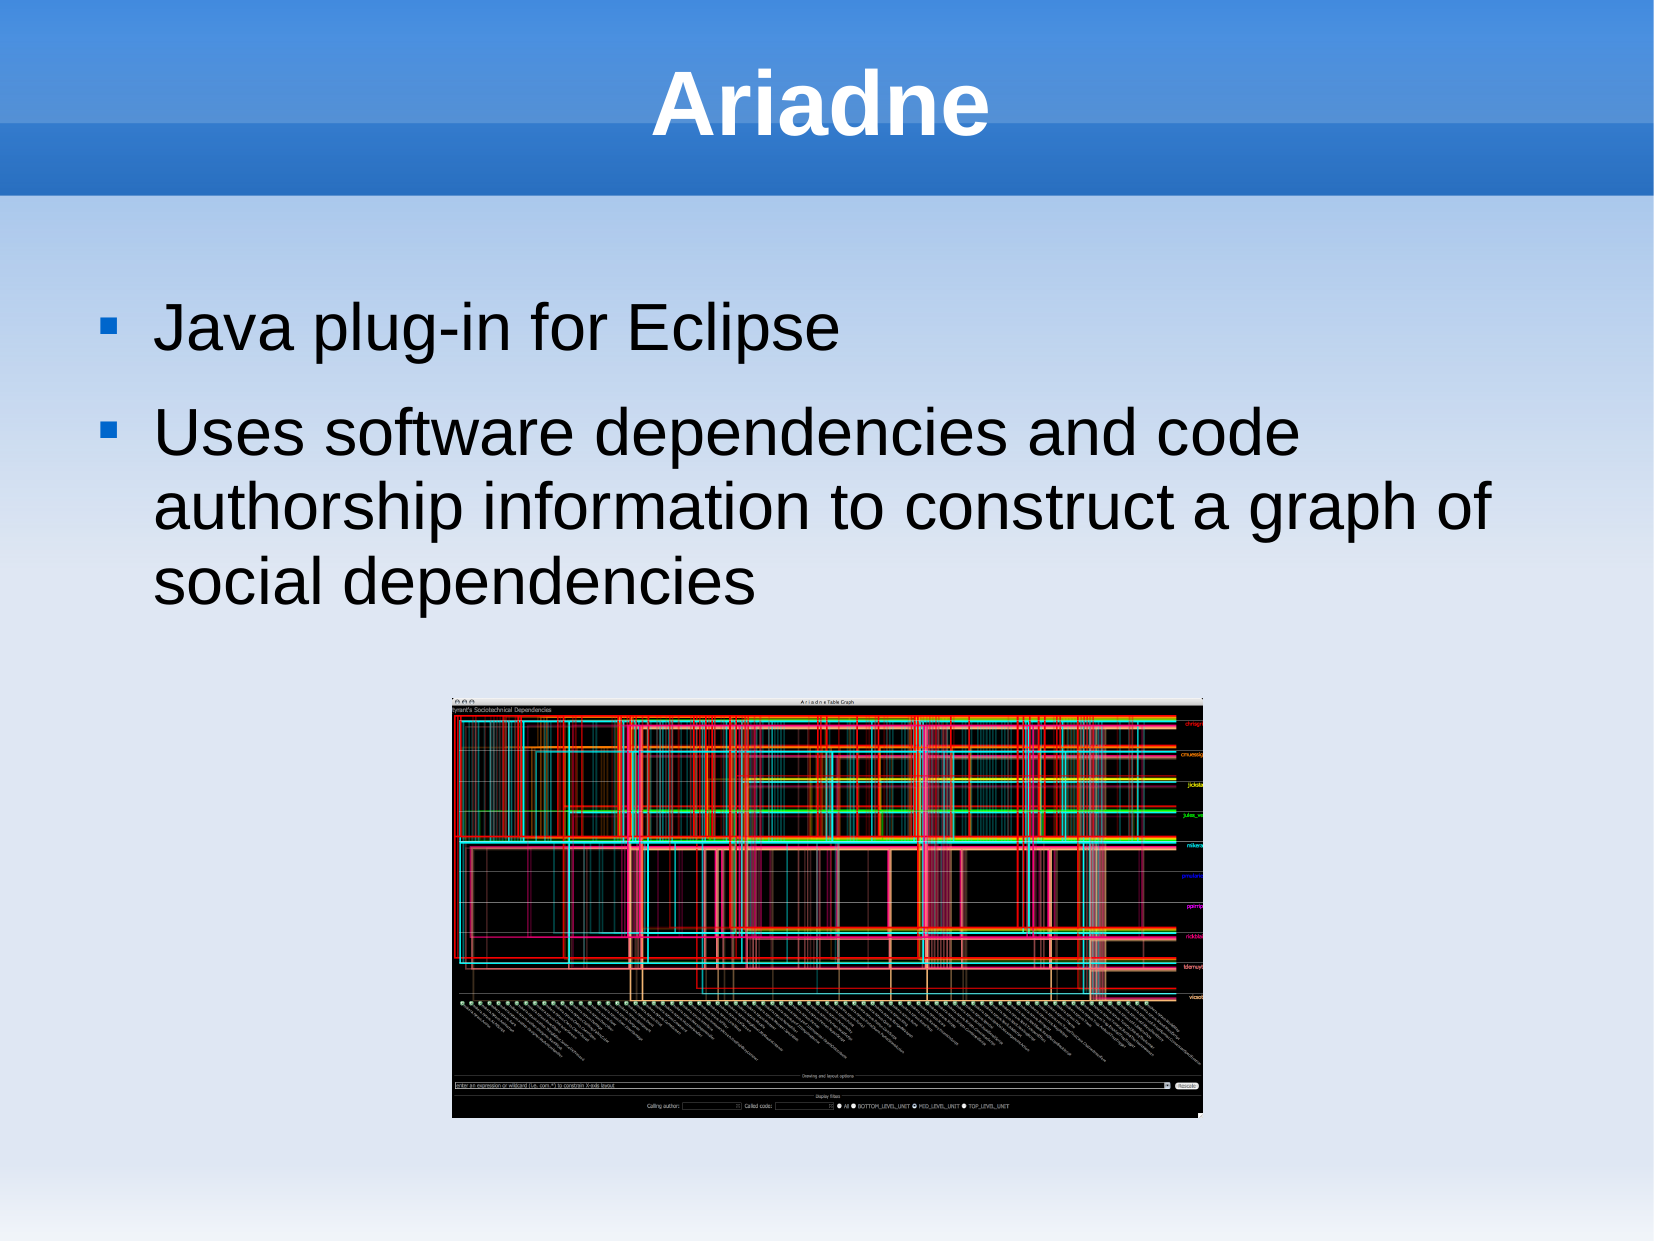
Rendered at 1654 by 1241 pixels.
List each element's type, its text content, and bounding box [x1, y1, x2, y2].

picture [0, 0, 1654, 1241]
title Ariadne [76, 0, 1565, 208]
list Java plug-in for Eclipse Uses software dependencies and code authorship information to construct a graph of social dependencies [82, 290, 1571, 1094]
